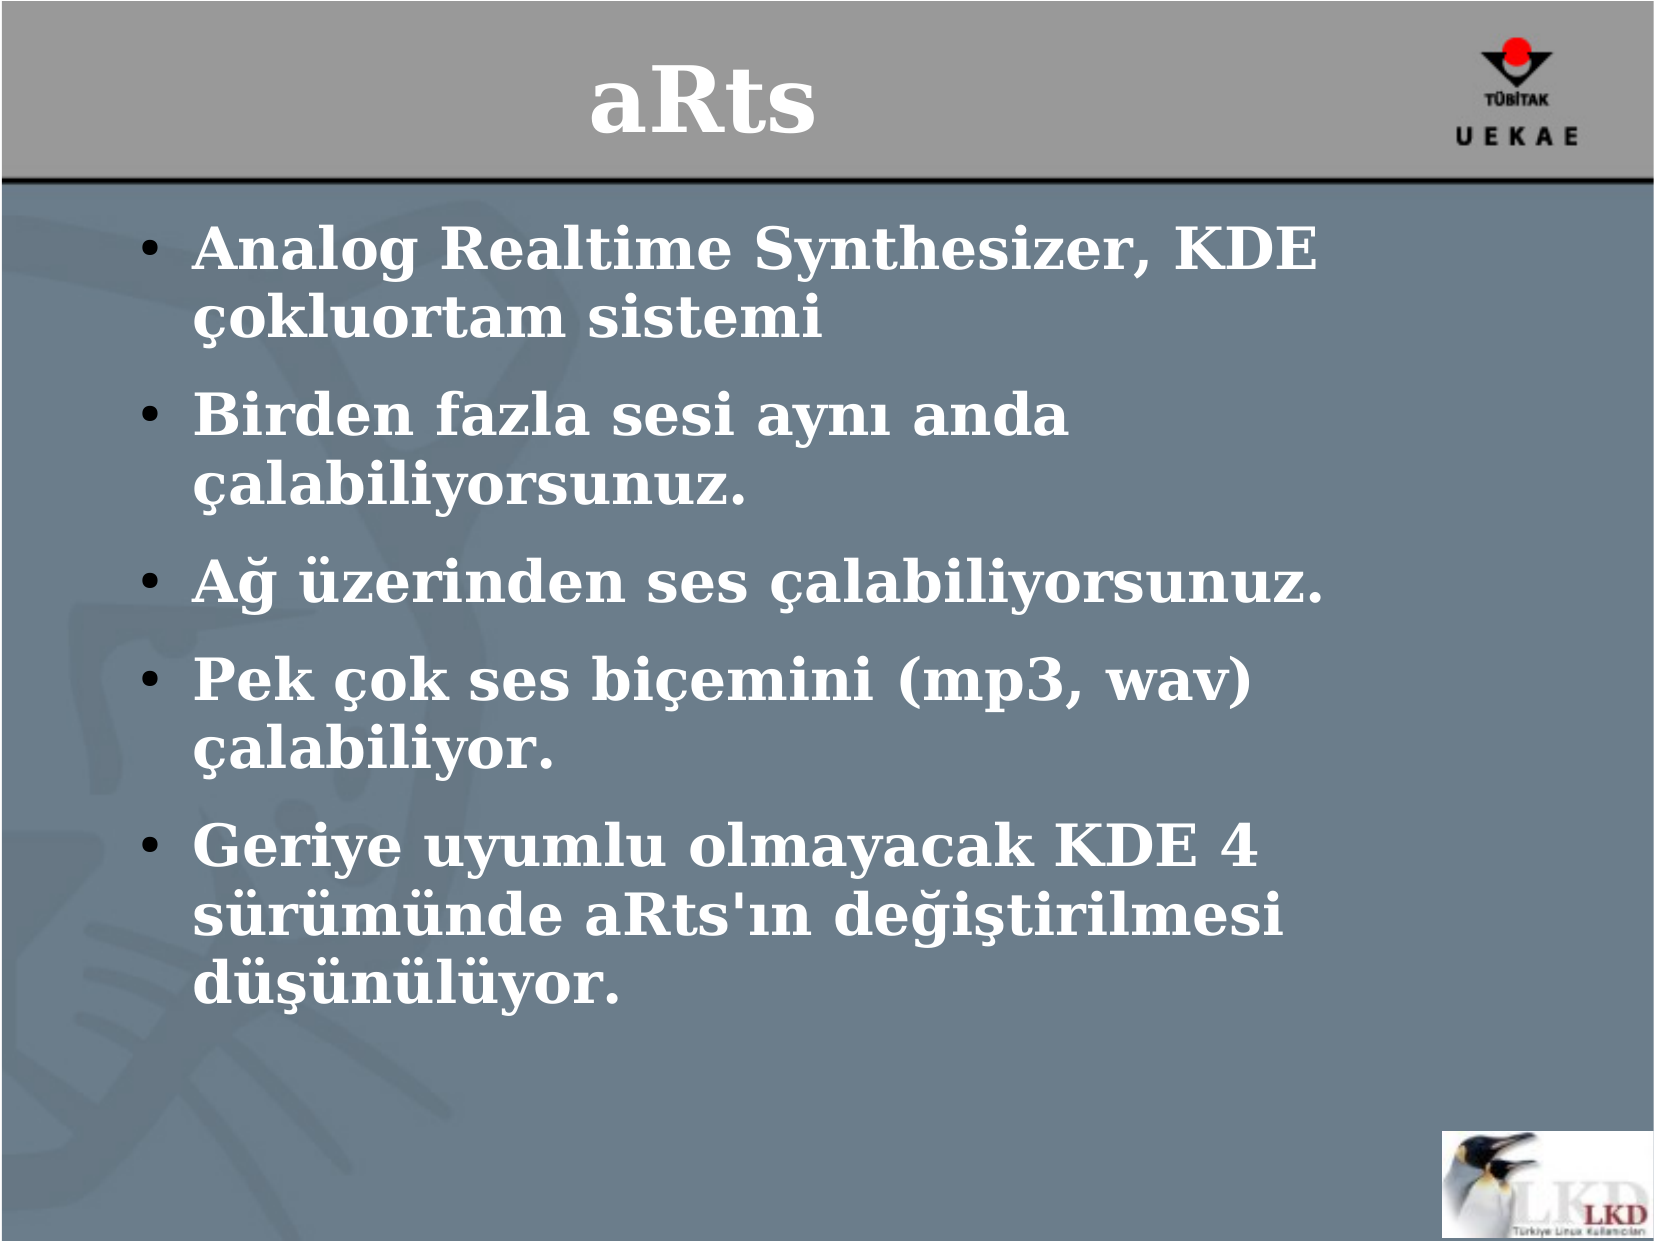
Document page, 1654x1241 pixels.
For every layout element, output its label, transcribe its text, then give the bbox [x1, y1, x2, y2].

picture [1, 1, 1654, 1241]
list Analog Realtime Synthesizer, KDE çokluortam sistemi Birden fazla sesi aynı anda çalabiliyorsunuz. Ağ üzerinden ses çalabiliyorsunuz. Pek çok ses biçemini (mp3, wav) çalabiliyor. Geriye uyumlu olmayacak KDE 4 sürümünde aRts'ın değiştirilmesi düşünülüyor. [121, 214, 1534, 1163]
title aRts [0, 0, 1410, 204]
